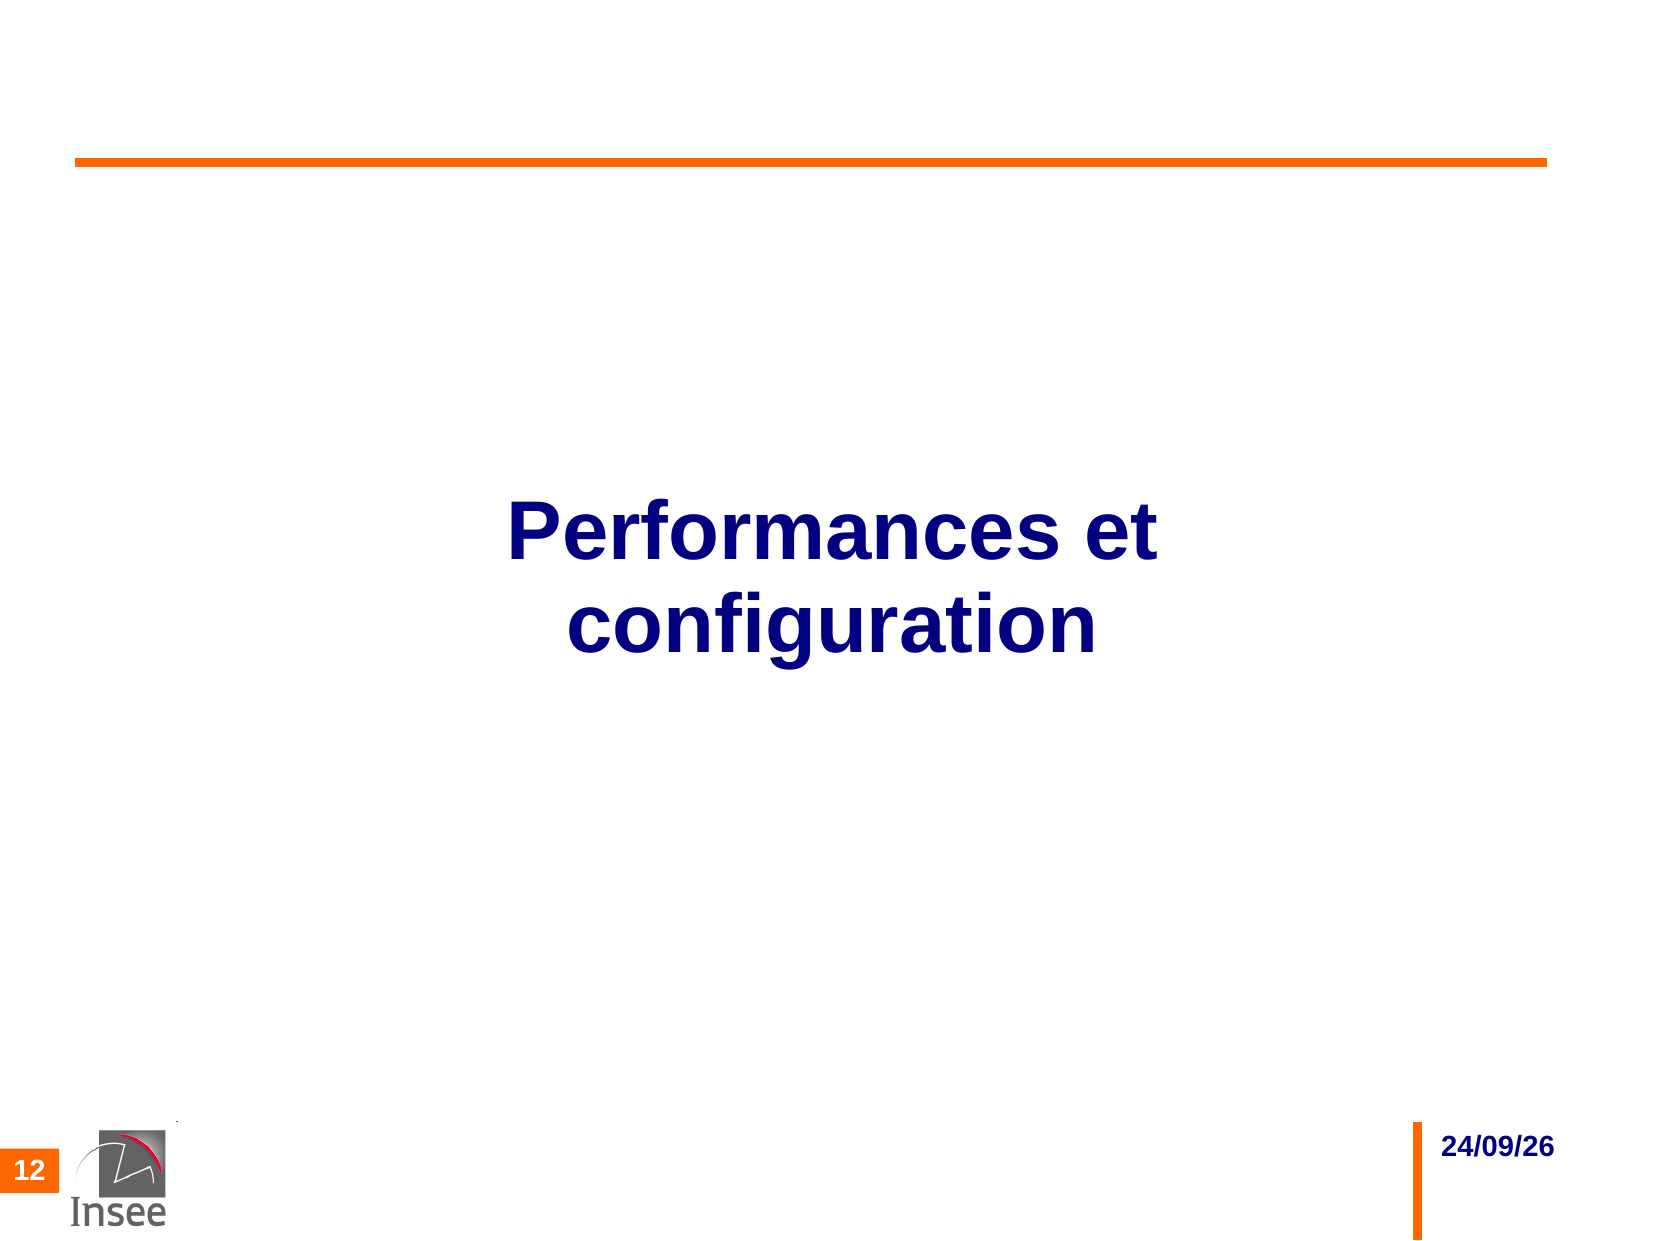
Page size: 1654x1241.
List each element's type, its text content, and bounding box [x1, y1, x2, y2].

picture [62, 1121, 178, 1241]
list Performances et configuration [389, 484, 1205, 726]
